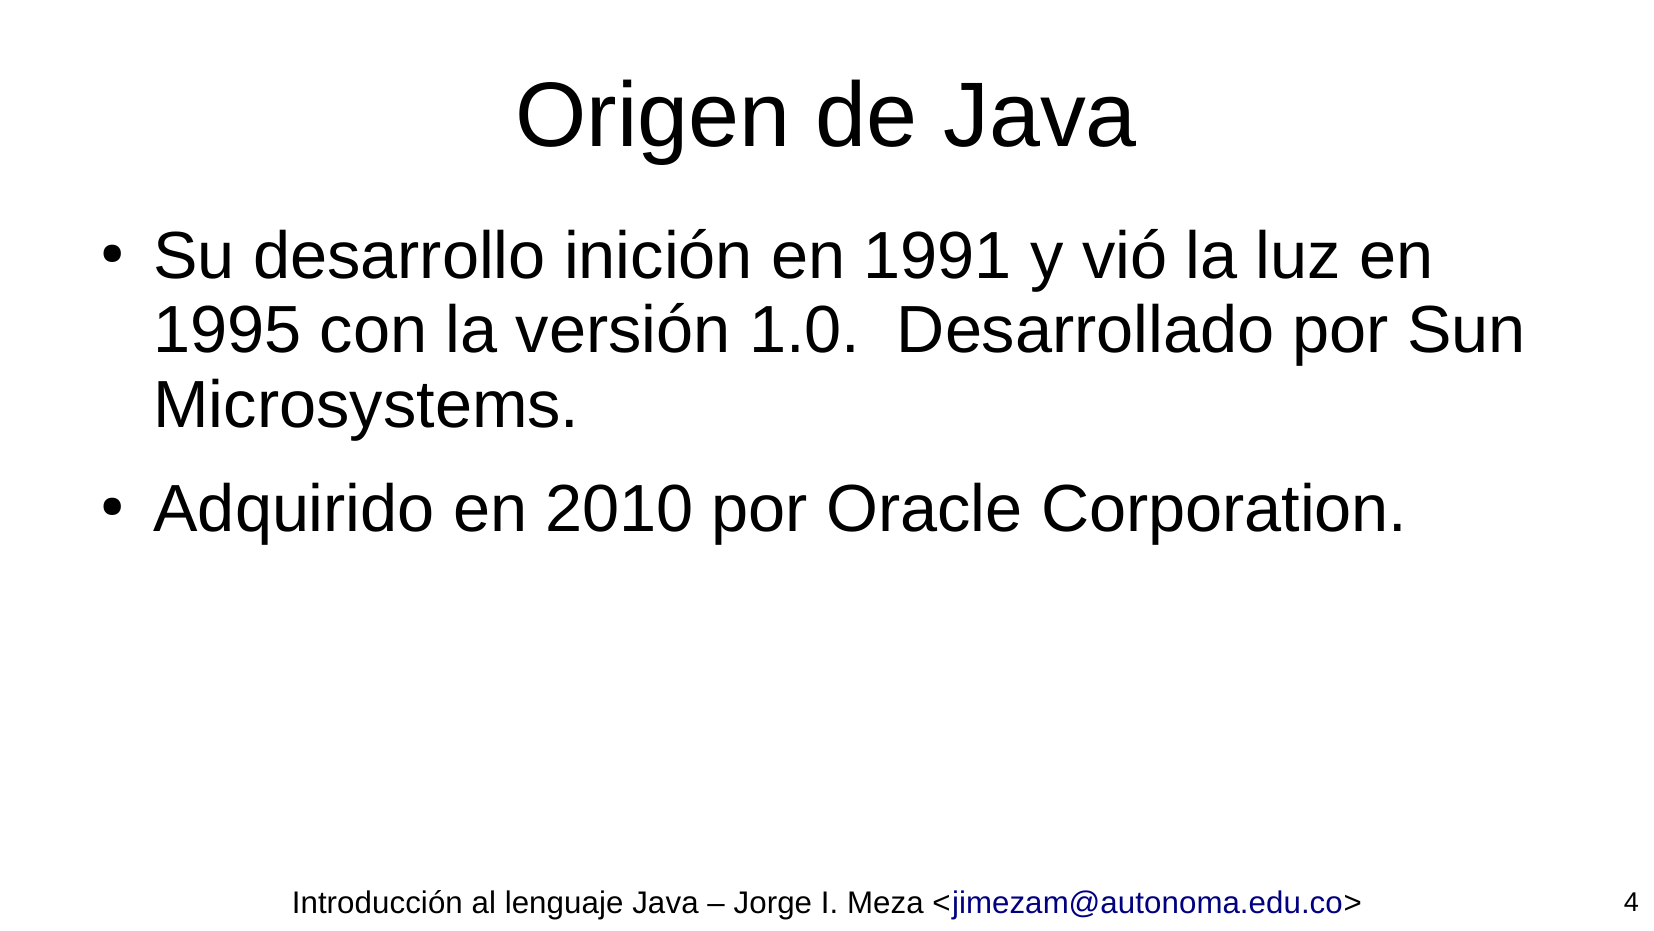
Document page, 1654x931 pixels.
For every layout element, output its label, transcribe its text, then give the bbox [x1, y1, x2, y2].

title Origen de Java [82, 37, 1571, 193]
list Su desarrollo inición en 1991 y vió la luz en 1995 con la versión 1.0. Desarrollado por Sun Microsystems. Adquirido en 2010 por Oracle Corporation. [82, 217, 1571, 879]
